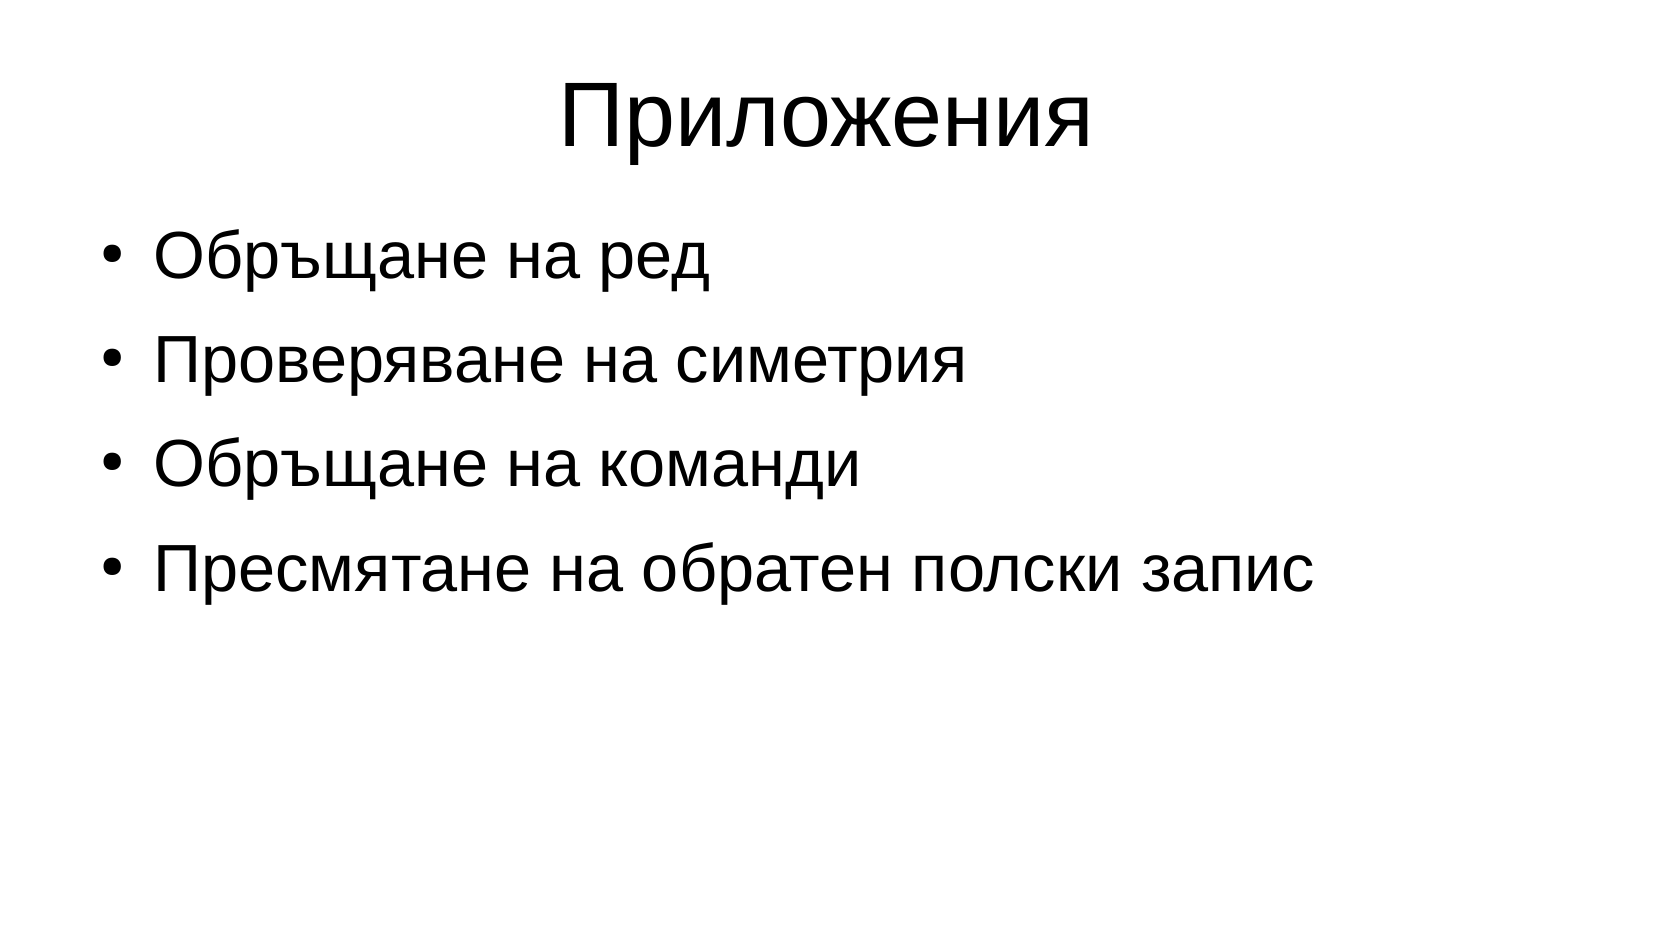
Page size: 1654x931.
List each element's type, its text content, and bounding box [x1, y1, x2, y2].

title Приложения [82, 37, 1571, 193]
list Обръщане на ред Проверяване на симетрия Обръщане на команди Пресмятане на обратен полски запис [82, 217, 1571, 758]
